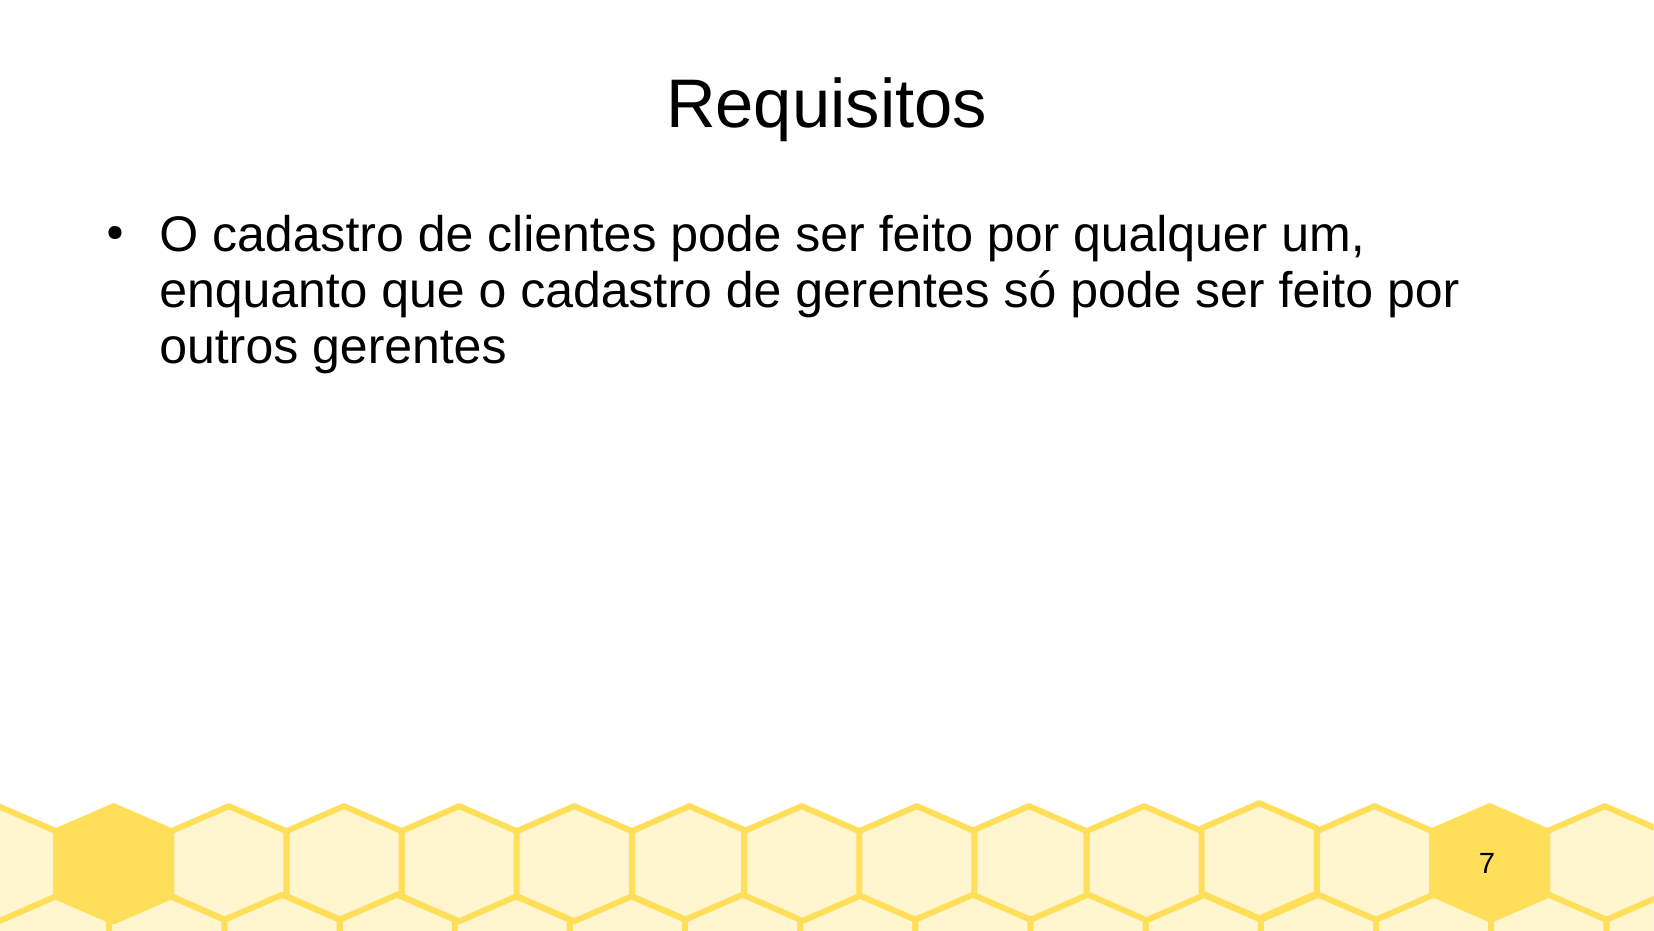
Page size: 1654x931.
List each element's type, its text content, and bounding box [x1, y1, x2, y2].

list O cadastro de clientes pode ser feito por qualquer um, enquanto que o cadastro de gerentes só pode ser feito por outros gerentes [88, 206, 1565, 739]
title Requisitos [88, 29, 1565, 178]
